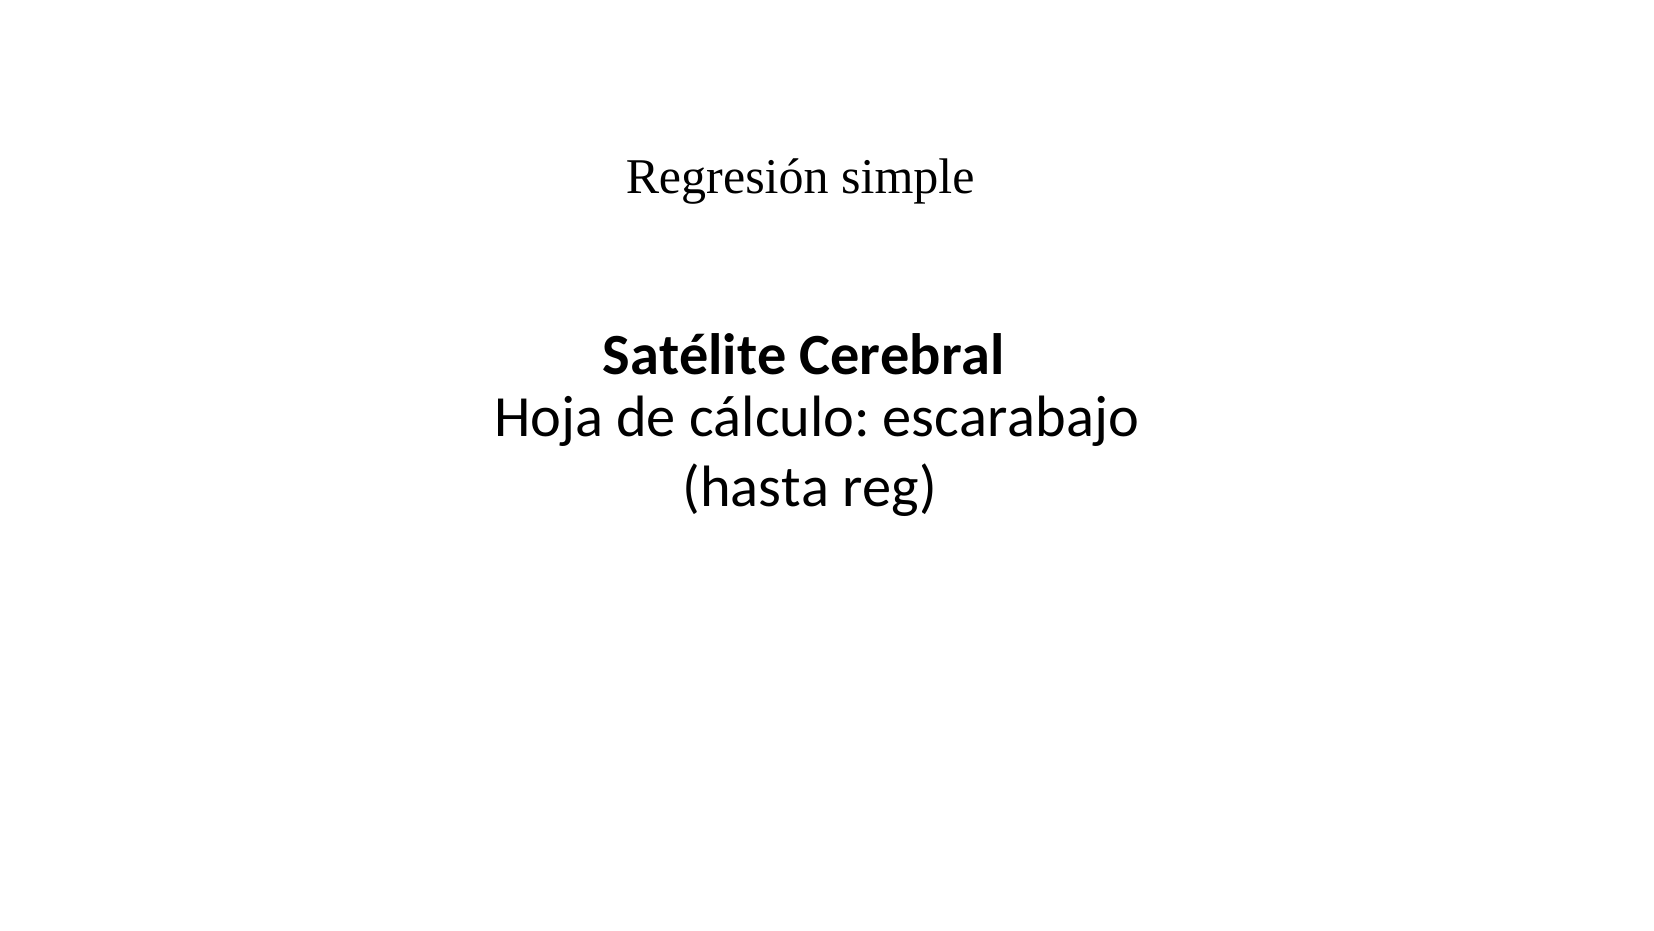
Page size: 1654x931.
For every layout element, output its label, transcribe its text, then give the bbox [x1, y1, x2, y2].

text_box Satélite Cerebral [588, 308, 1020, 370]
text_box Regresión simple [610, 135, 990, 212]
text_box Hoja de cálculo: escarabajo (hasta reg) [345, 370, 1276, 526]
